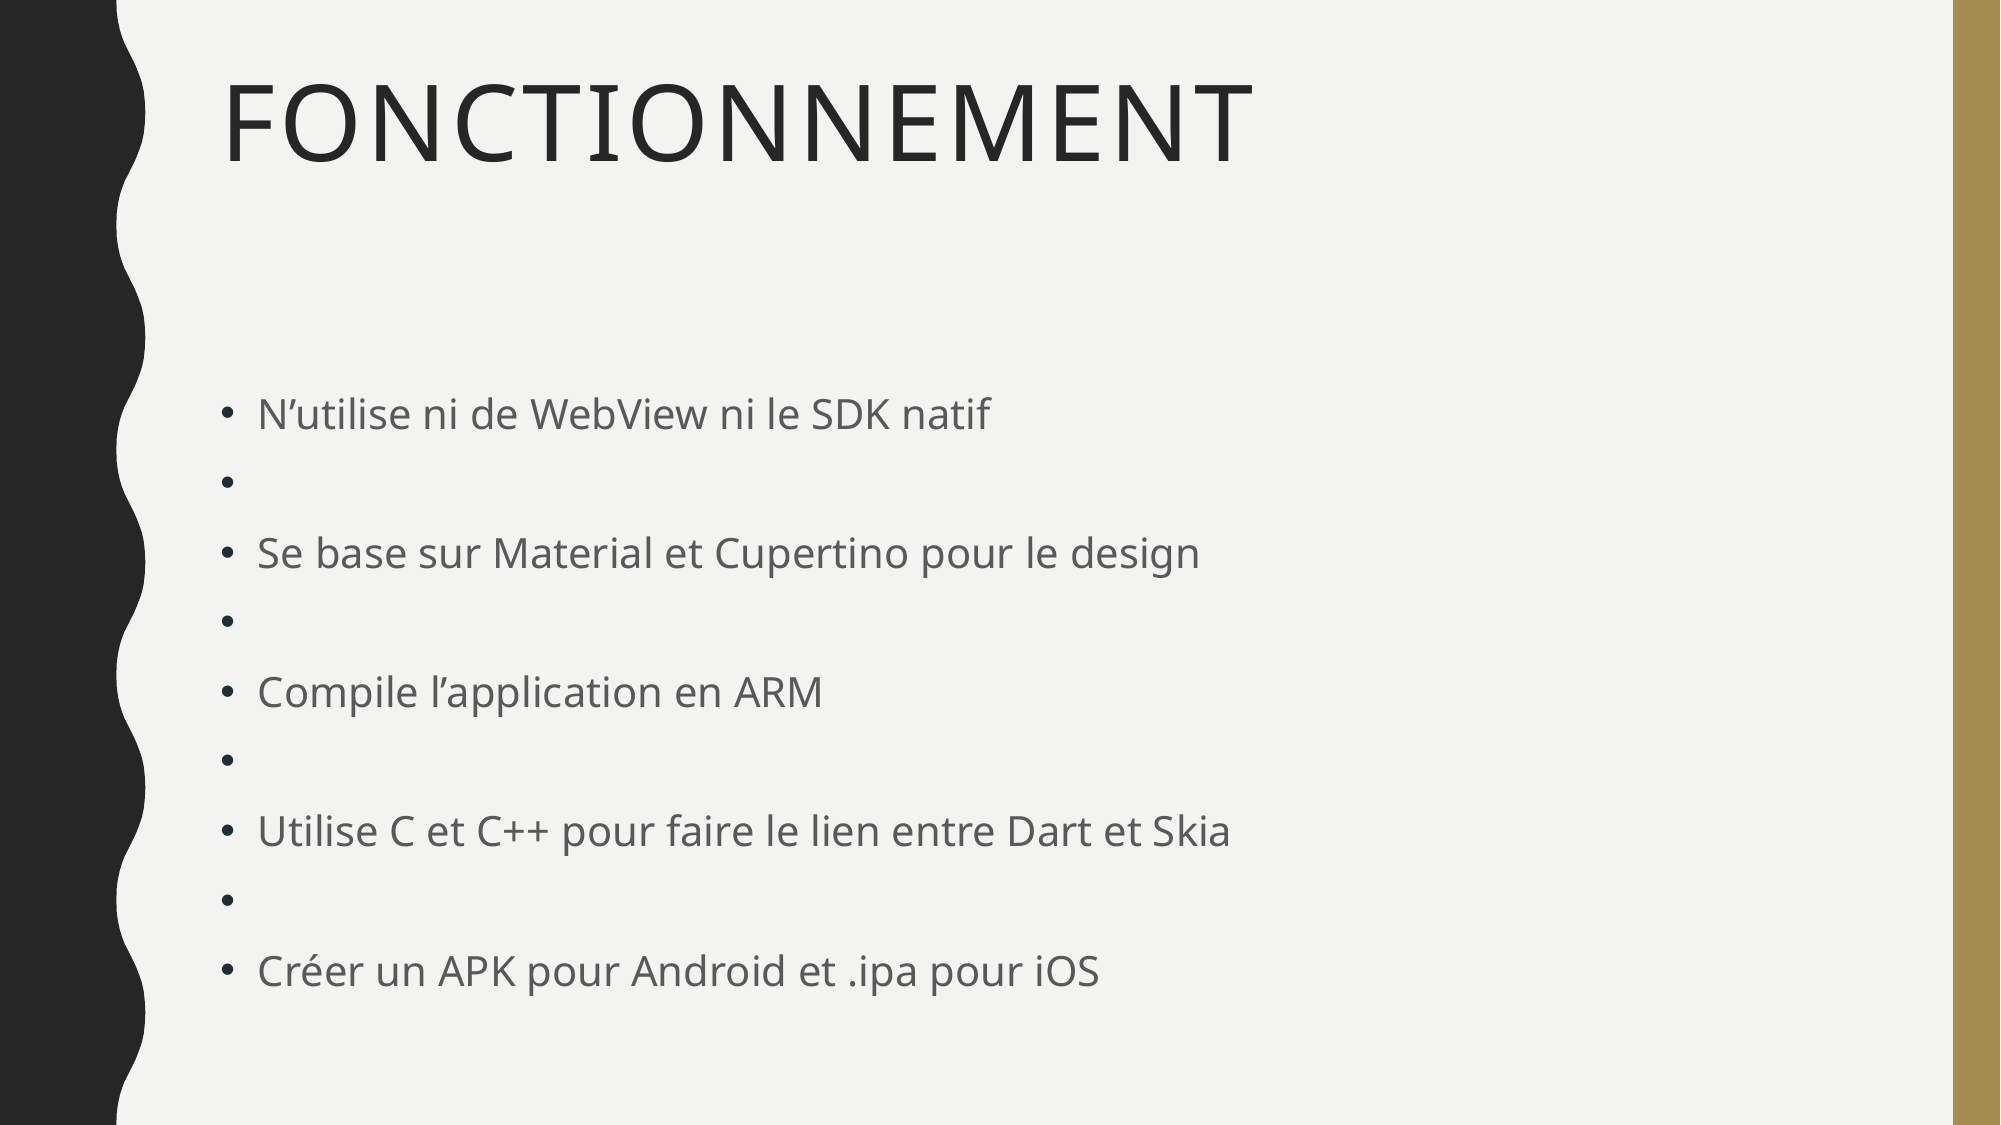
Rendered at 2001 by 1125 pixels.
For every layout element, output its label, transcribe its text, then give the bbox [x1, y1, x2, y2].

list N’utilise ni de WebView ni le SDK natif Se base sur Material et Cupertino pour le design Compile l’application en ARM Utilise C et C++ pour faire le lien entre Dart et Skia Créer un APK pour Android et .ipa pour iOS [205, 375, 1876, 1015]
title Fonctionnement [205, 62, 1876, 308]
